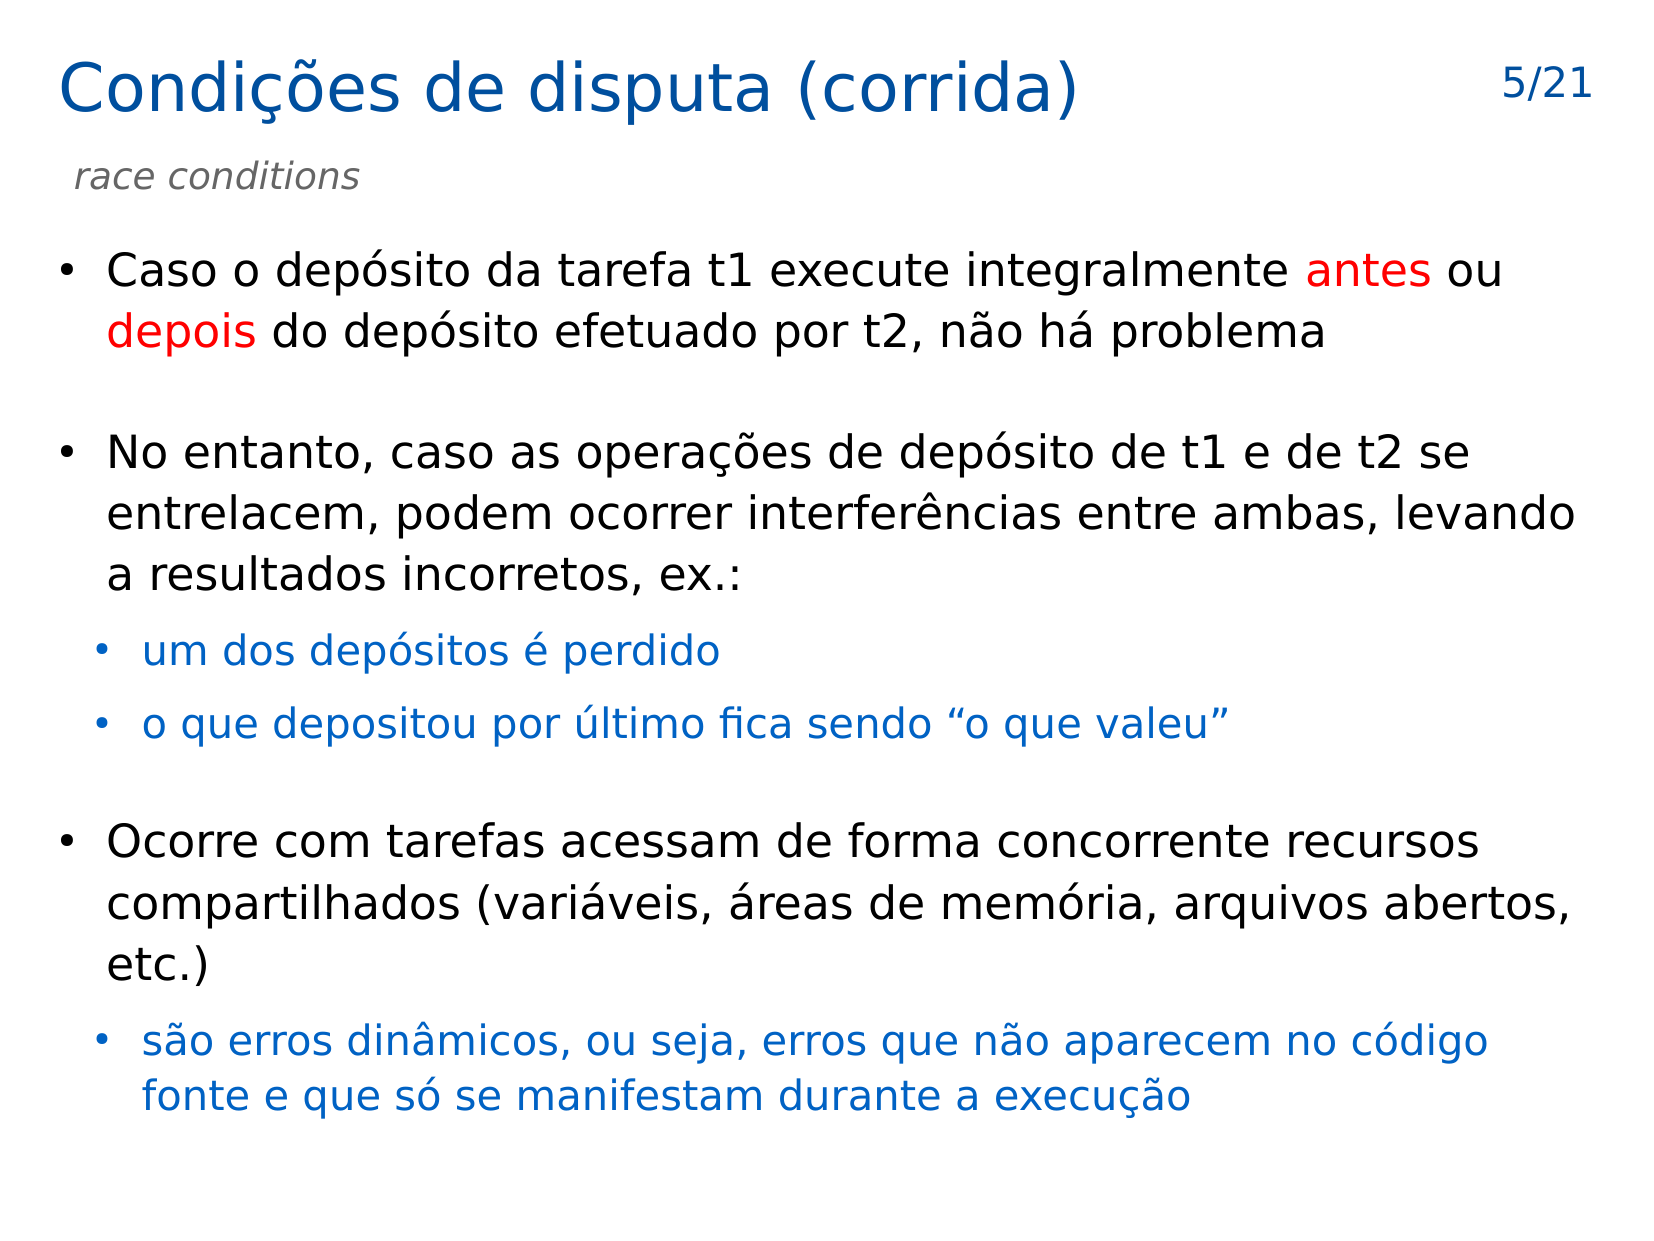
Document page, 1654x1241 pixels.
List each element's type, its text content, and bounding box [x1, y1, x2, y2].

title Condições de disputa (corrida) [59, 29, 1625, 148]
list Caso o depósito da tarefa t1 execute integralmente antes ou depois do depósito efetuado por t2, não há problema No entanto, caso as operações de depósito de t1 e de t2 se entrelacem, podem ocorrer interferências entre ambas, levando a resultados incorretos, ex.: um dos depósitos é perdido o que depositou por último fica sendo “o que valeu” Ocorre com tarefas acessam de forma concorrente recursos compartilhados (variáveis, áreas de memória, arquivos abertos, etc.) são erros dinâmicos, ou seja, erros que não aparecem no código fonte e que só se manifestam durante a execução [59, 236, 1595, 1211]
text_box race conditions [59, 147, 505, 206]
